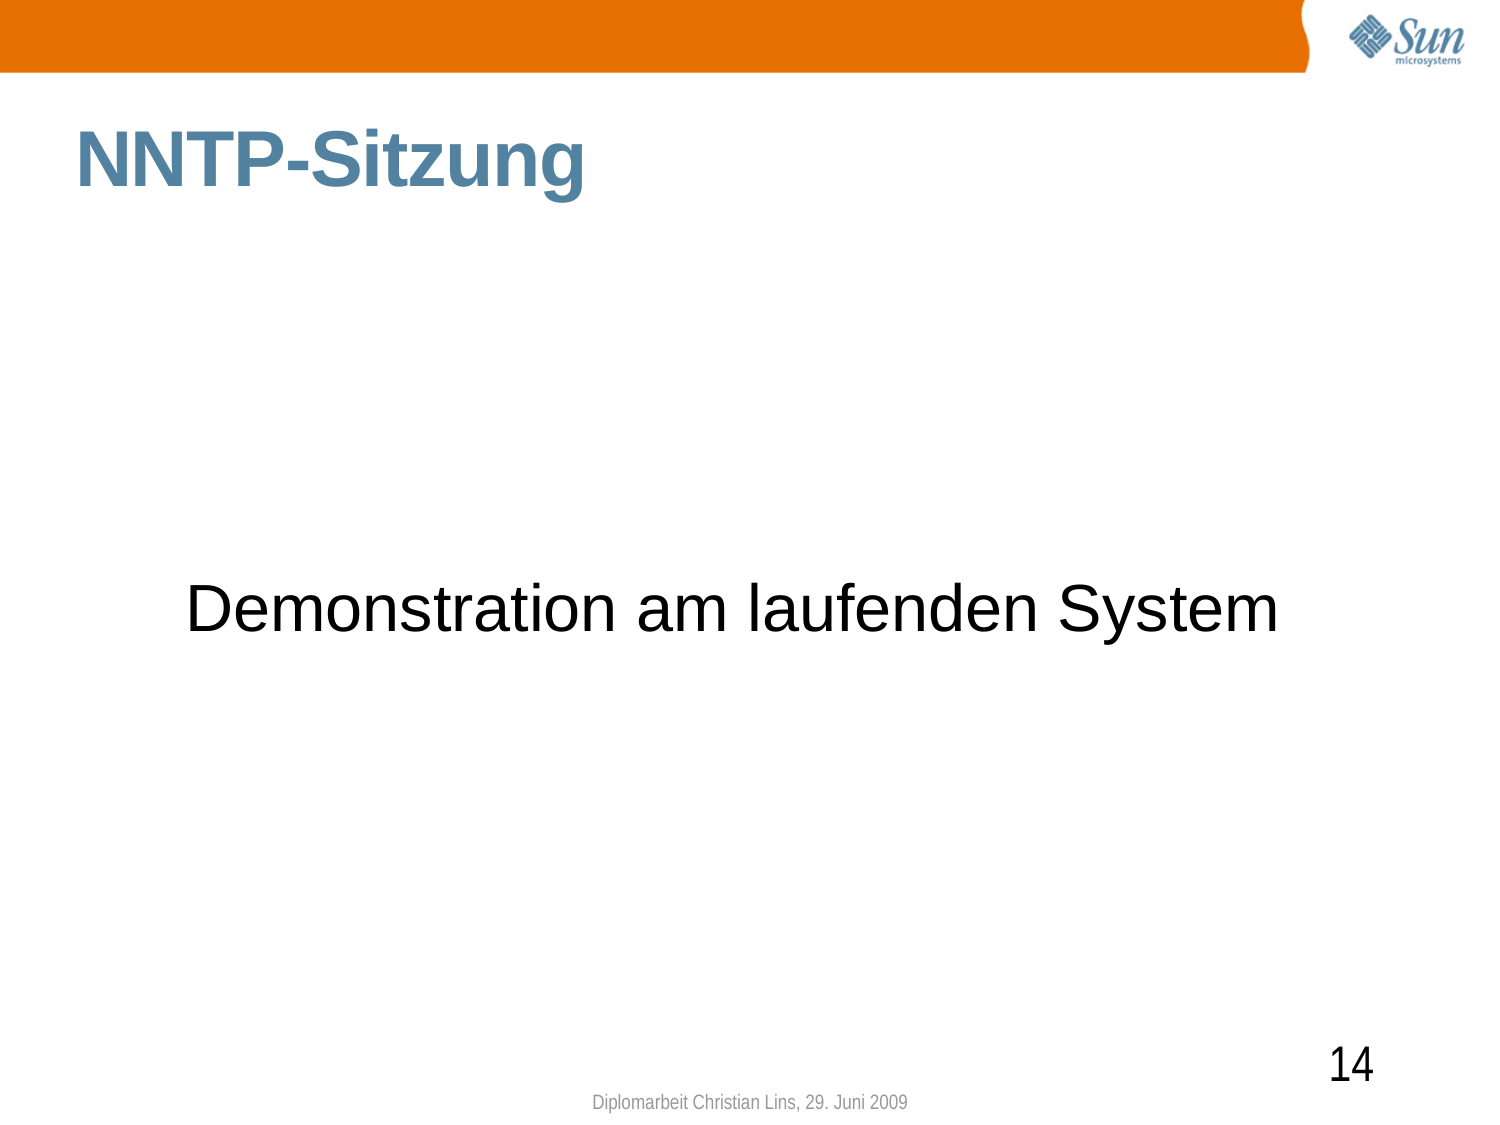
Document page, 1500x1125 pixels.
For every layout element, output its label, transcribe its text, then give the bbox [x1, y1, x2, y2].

picture [0, 0, 1500, 75]
subtitle Demonstration am laufenden System [64, 257, 1402, 967]
title NNTP-Sitzung [75, 122, 1438, 228]
